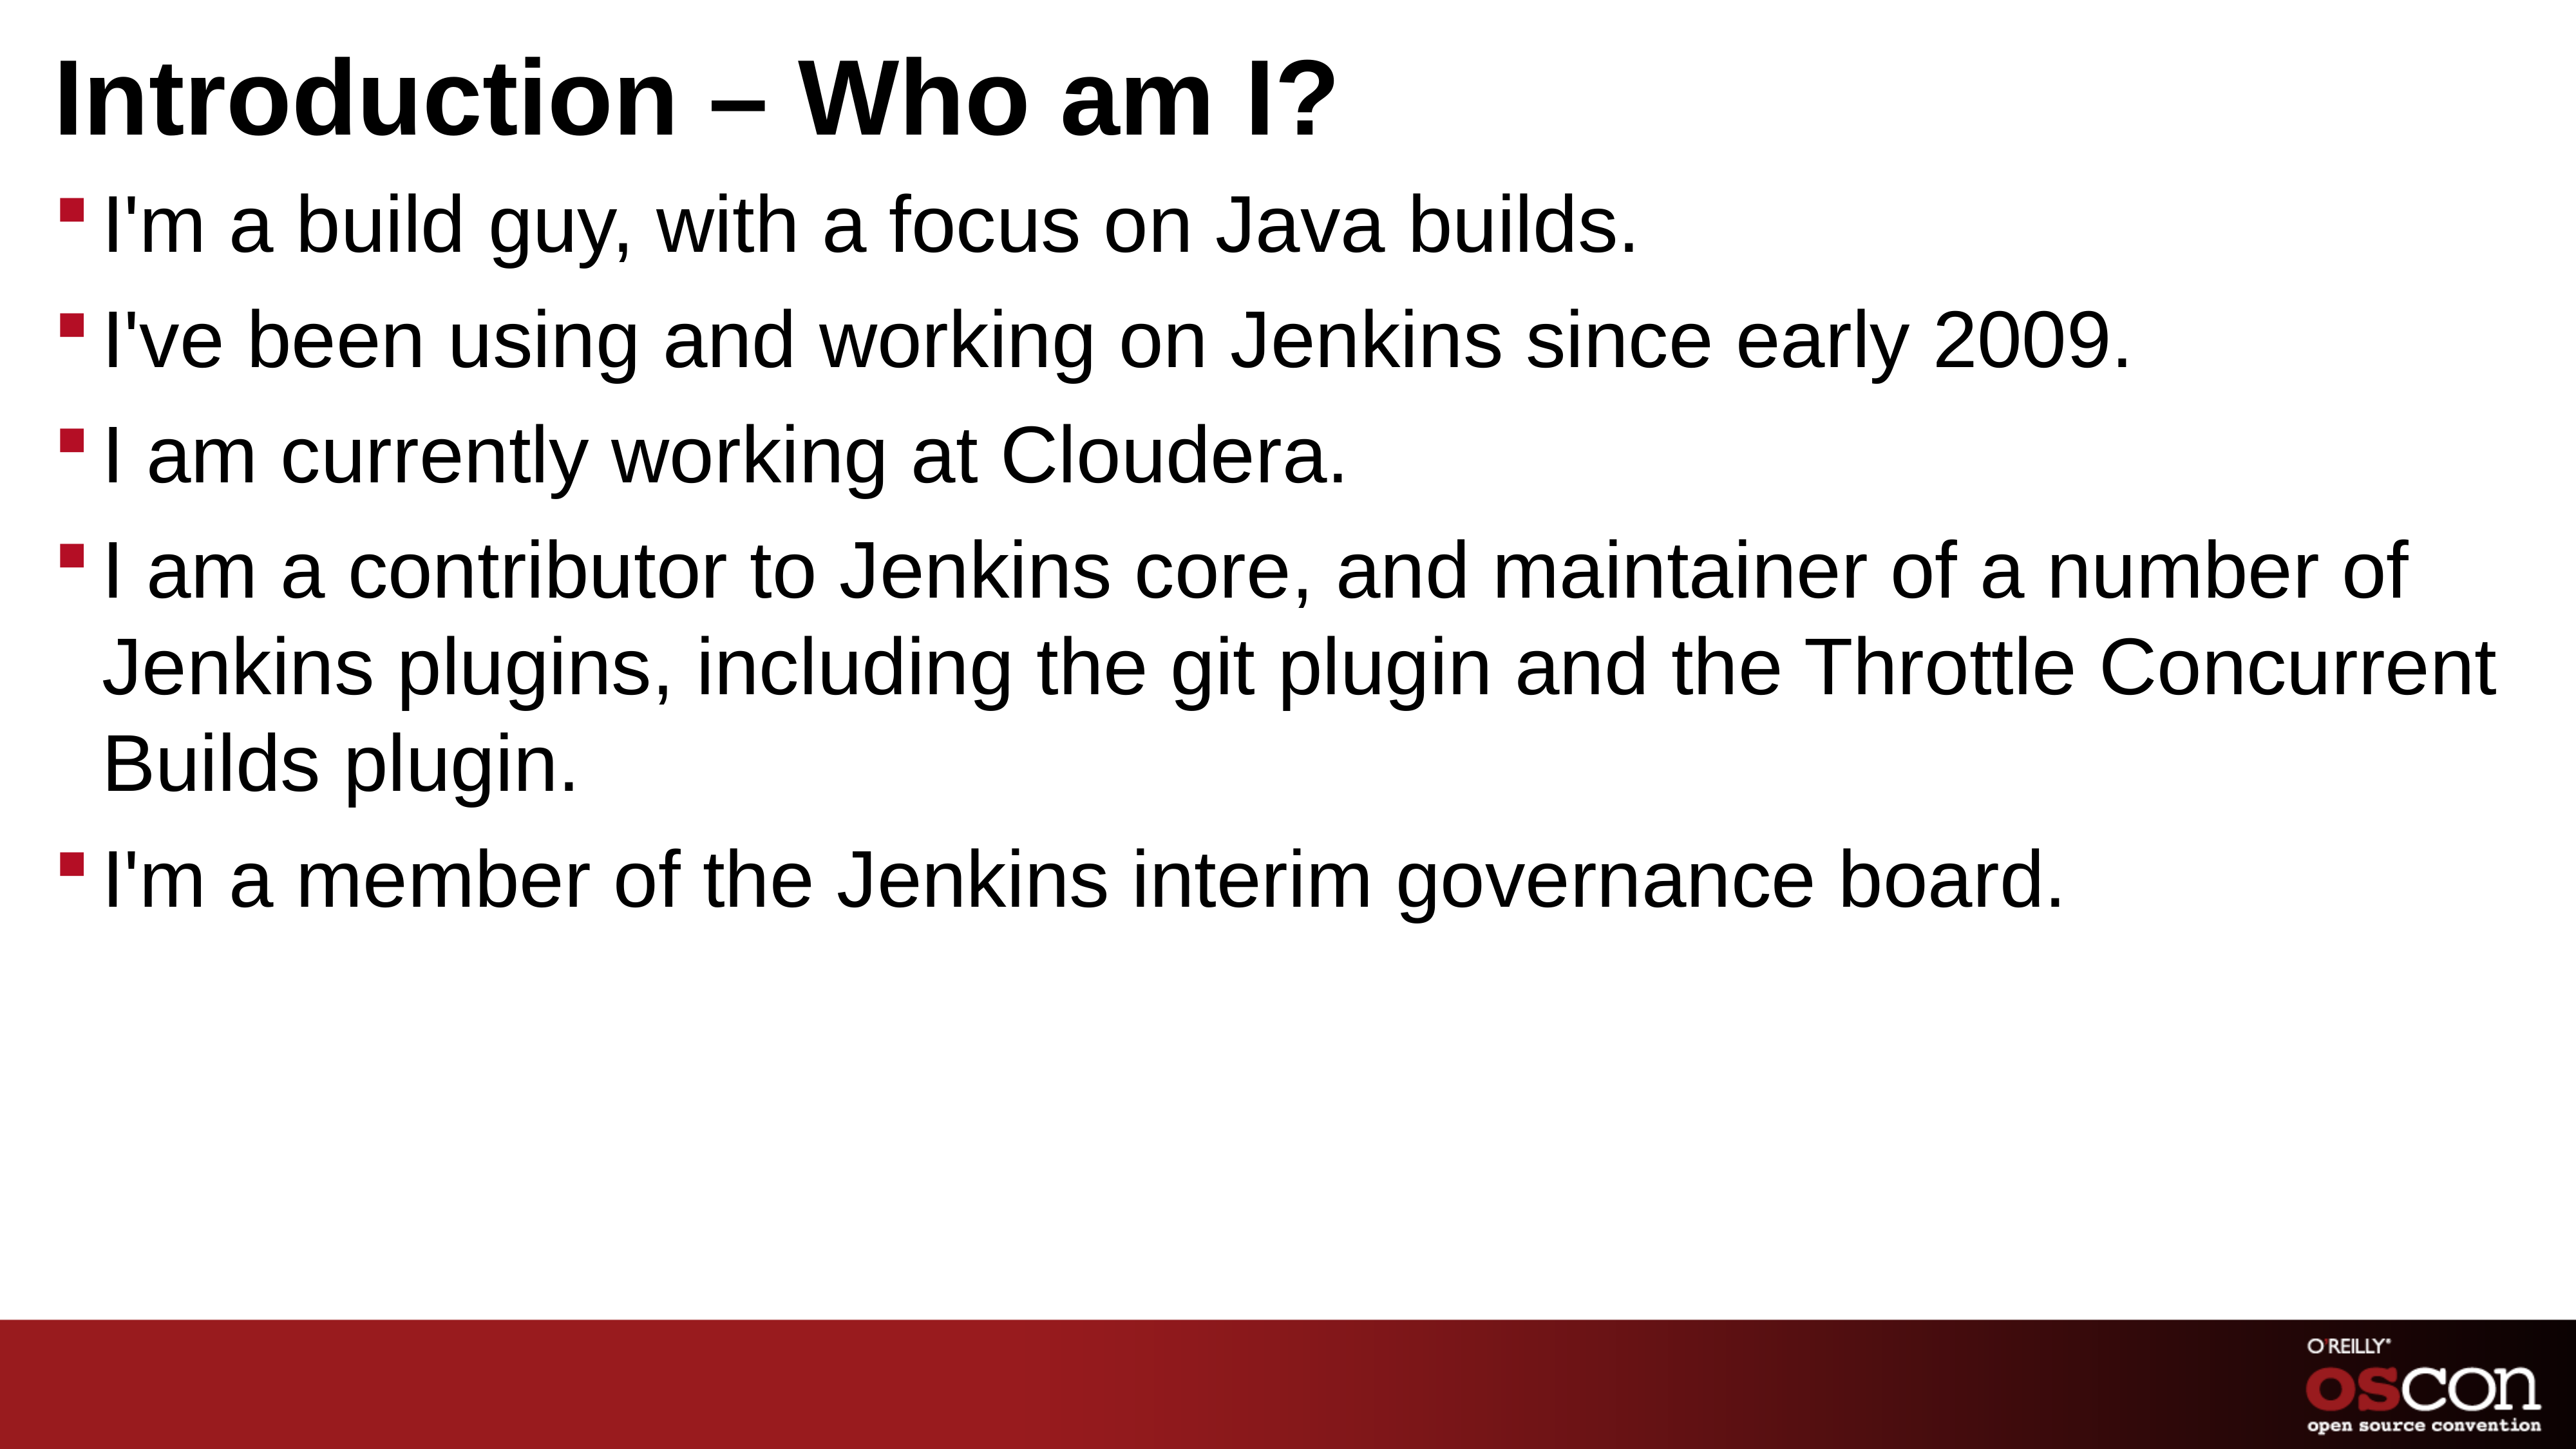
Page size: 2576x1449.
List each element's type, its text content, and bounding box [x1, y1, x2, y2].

list I'm a build guy, with a focus on Java builds. I've been using and working on Jenkins since early 2009. I am currently working at Cloudera. I am a contributor to Jenkins core, and maintainer of a number of Jenkins plugins, including the git plugin and the Throttle Concurrent Builds plugin. I'm a member of the Jenkins interim governance board. [48, 166, 2514, 1449]
picture [0, 0, 2576, 1449]
title Introduction – Who am I? [48, 17, 2514, 166]
